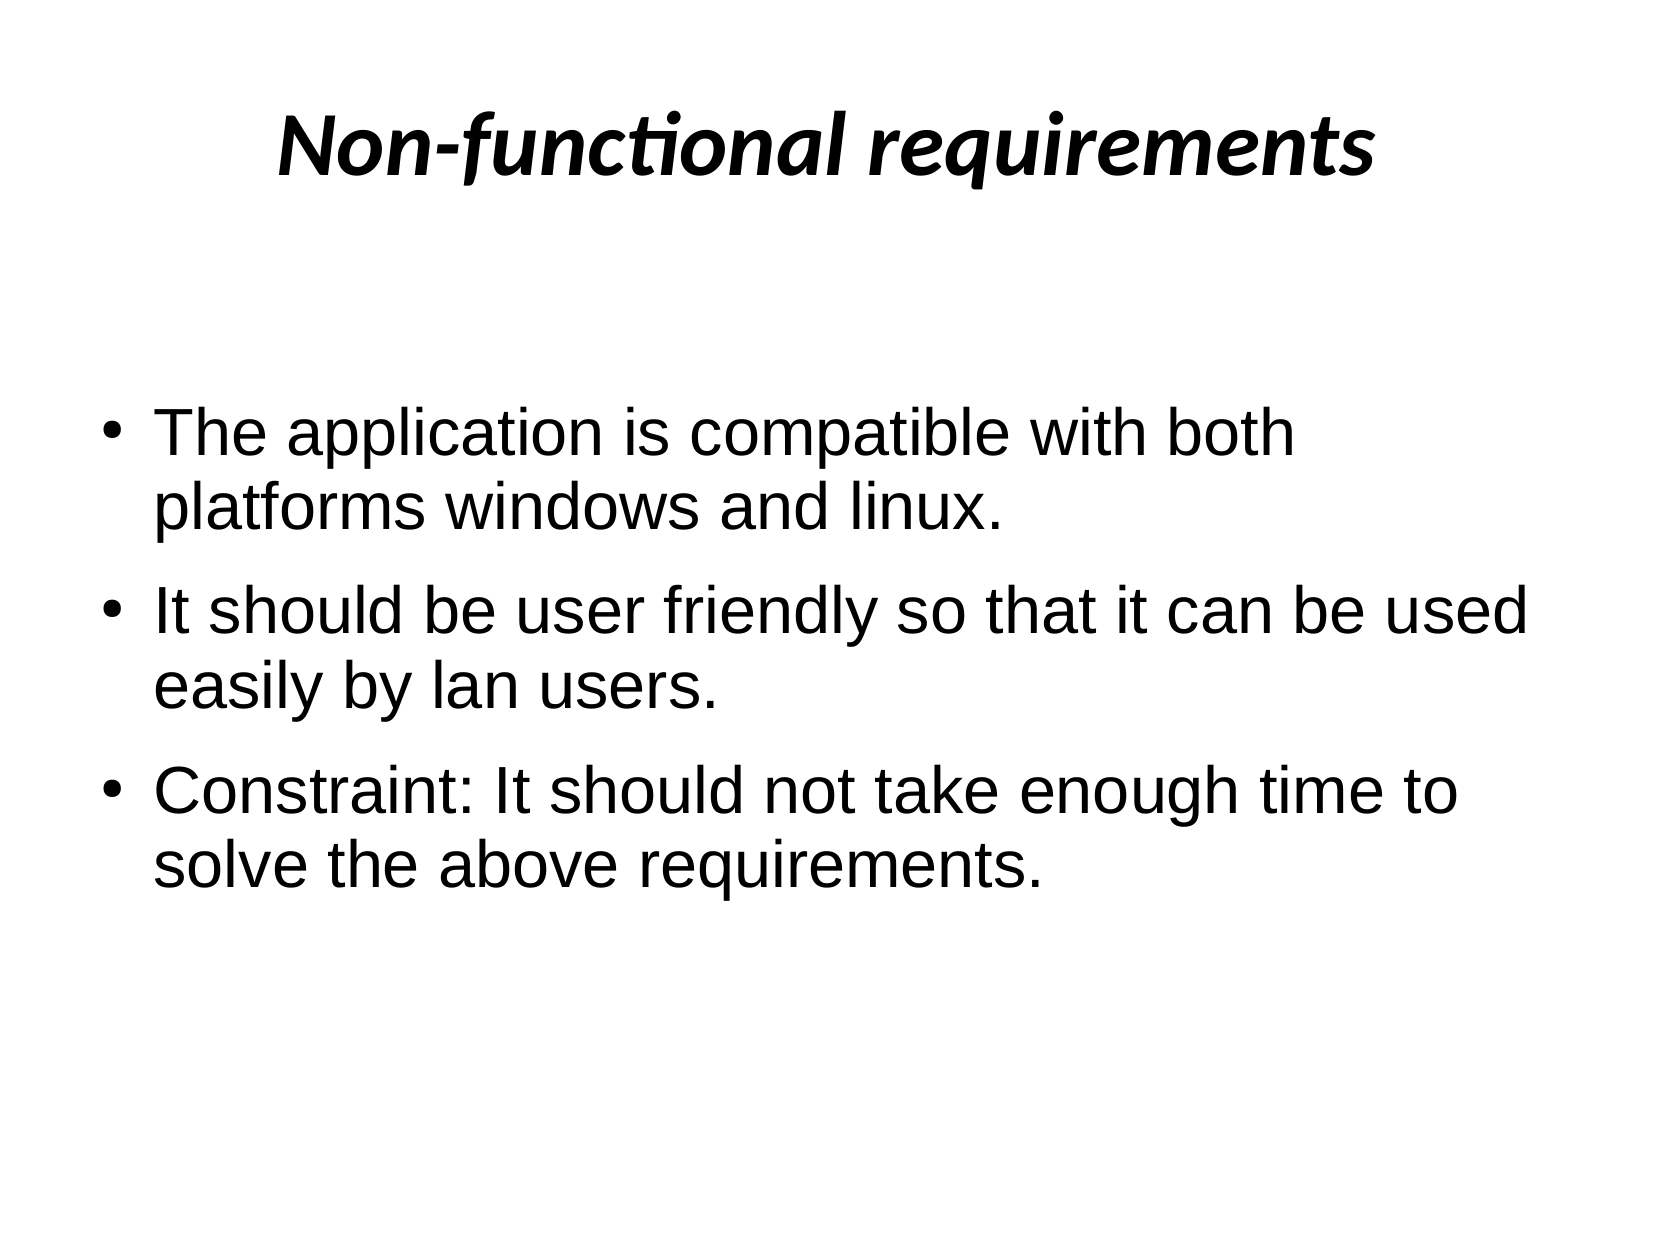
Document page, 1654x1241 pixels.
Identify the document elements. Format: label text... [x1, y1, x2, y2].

title Non-functional requirements [82, 45, 1571, 261]
list The application is compatible with both platforms windows and linux. It should be user friendly so that it can be used easily by lan users. Constraint: It should not take enough time to solve the above requirements. [82, 290, 1571, 1109]
